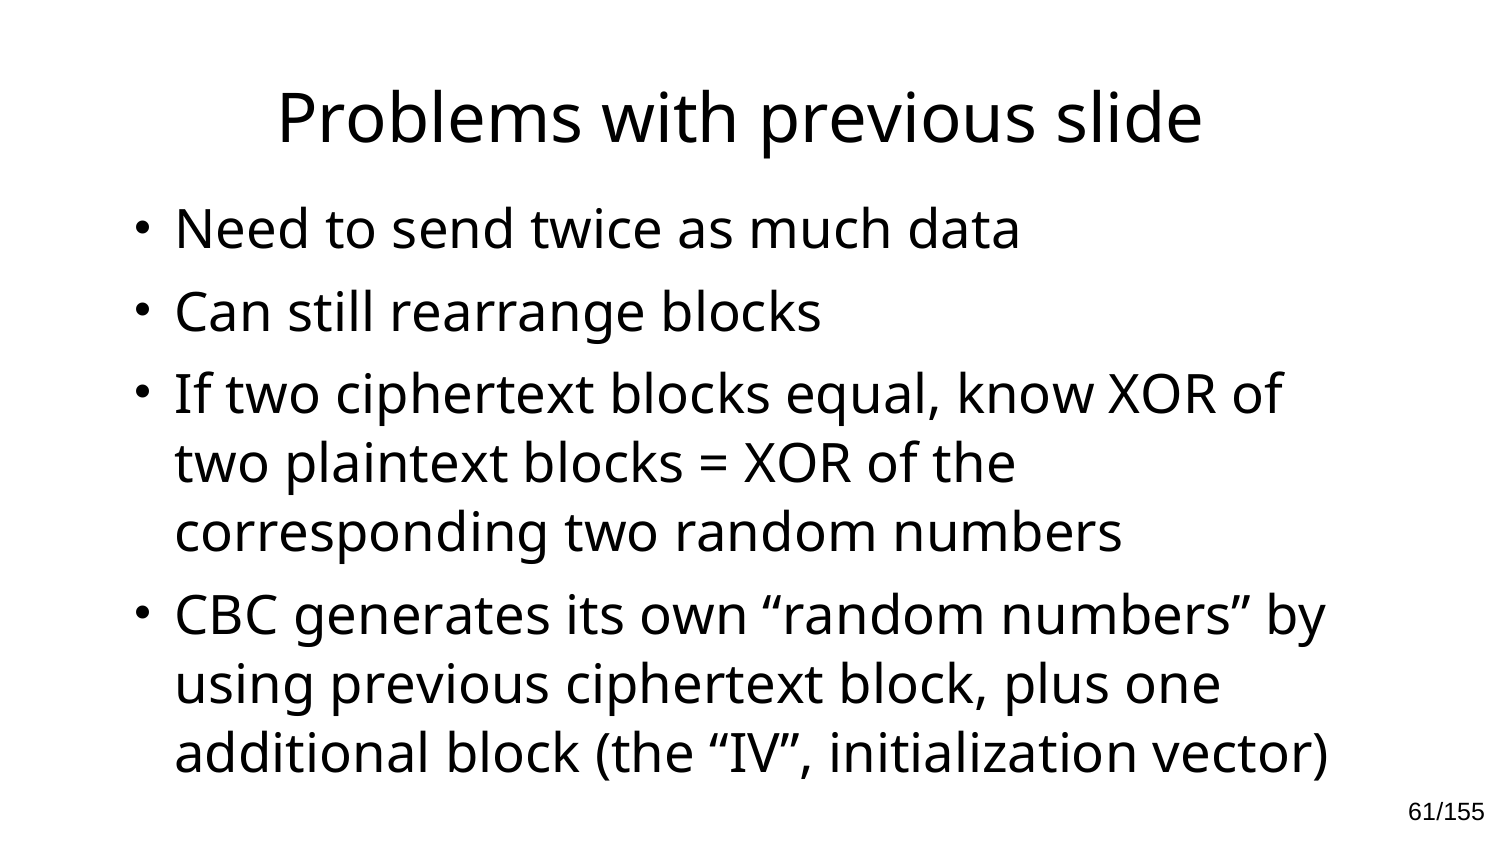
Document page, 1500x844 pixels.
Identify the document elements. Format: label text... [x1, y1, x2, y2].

title Problems with previous slide [63, 25, 1418, 204]
list Need to send twice as much data Can still rearrange blocks If two ciphertext blocks equal, know XOR of two plaintext blocks = XOR of the corresponding two random numbers CBC generates its own “random numbers” by using previous ciphertext block, plus one additional block (the “IV”, initialization vector) [118, 185, 1378, 804]
